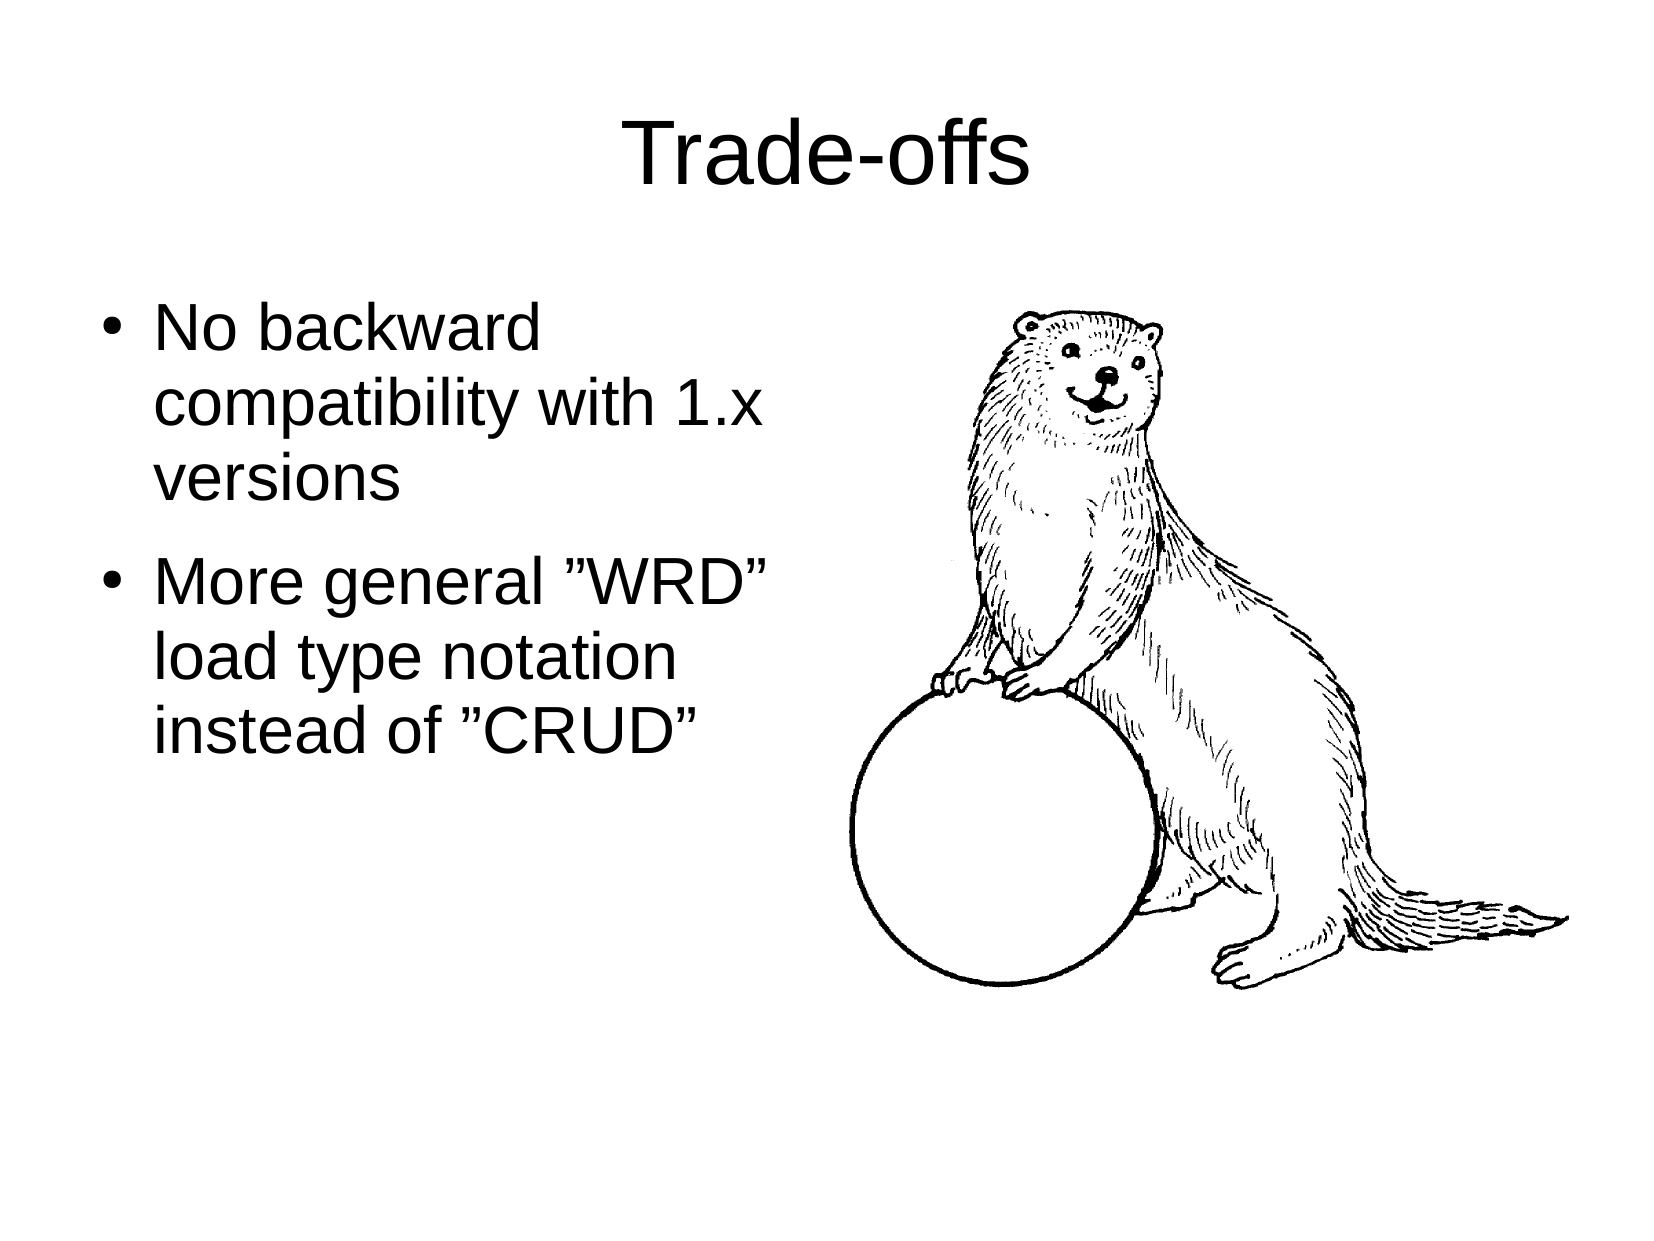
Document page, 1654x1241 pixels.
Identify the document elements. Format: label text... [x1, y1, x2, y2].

list No backward compatibility with 1.x versions More general ”WRD” load type notation instead of ”CRUD” [82, 290, 809, 1010]
title Trade-offs [82, 49, 1571, 257]
picture [845, 306, 1572, 993]
